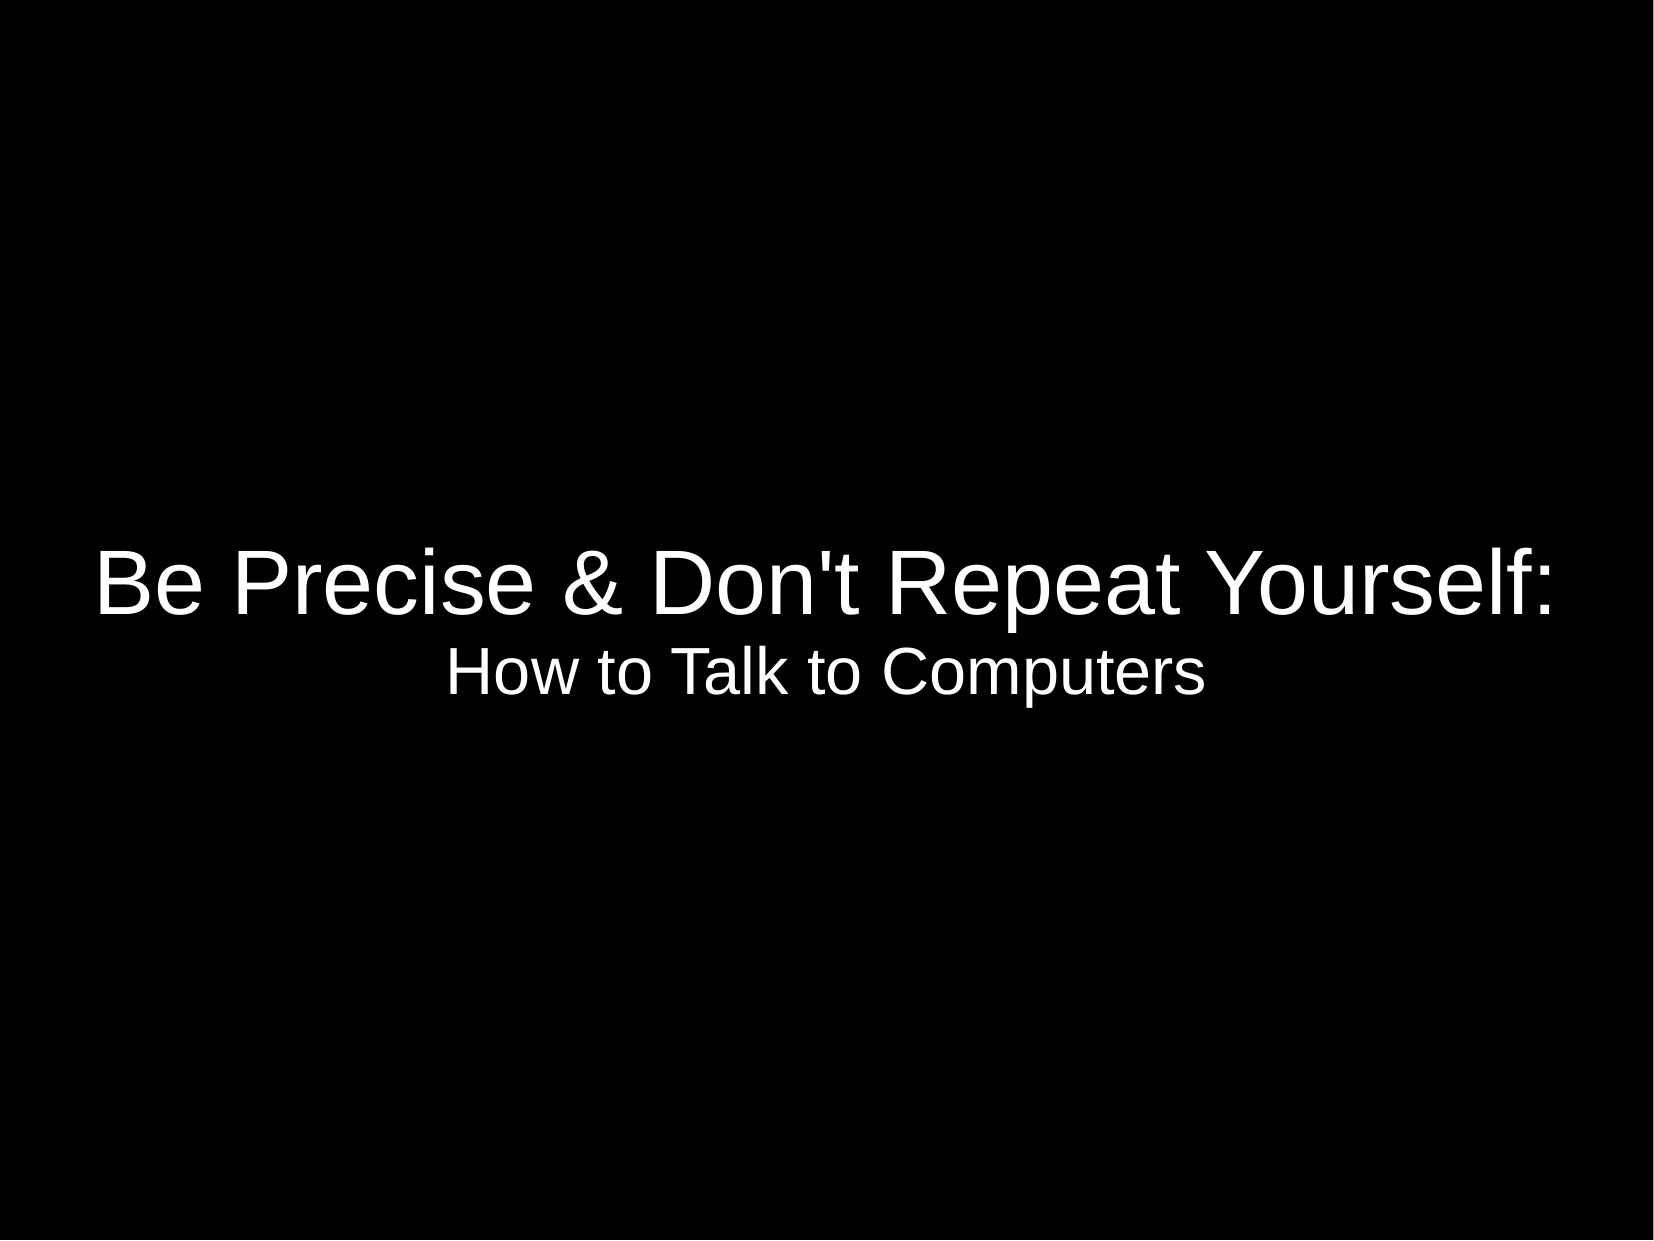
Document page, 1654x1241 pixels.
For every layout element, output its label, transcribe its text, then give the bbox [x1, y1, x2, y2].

title Be Precise & Don't Repeat Yourself: How to Talk to Computers [82, 516, 1571, 724]
